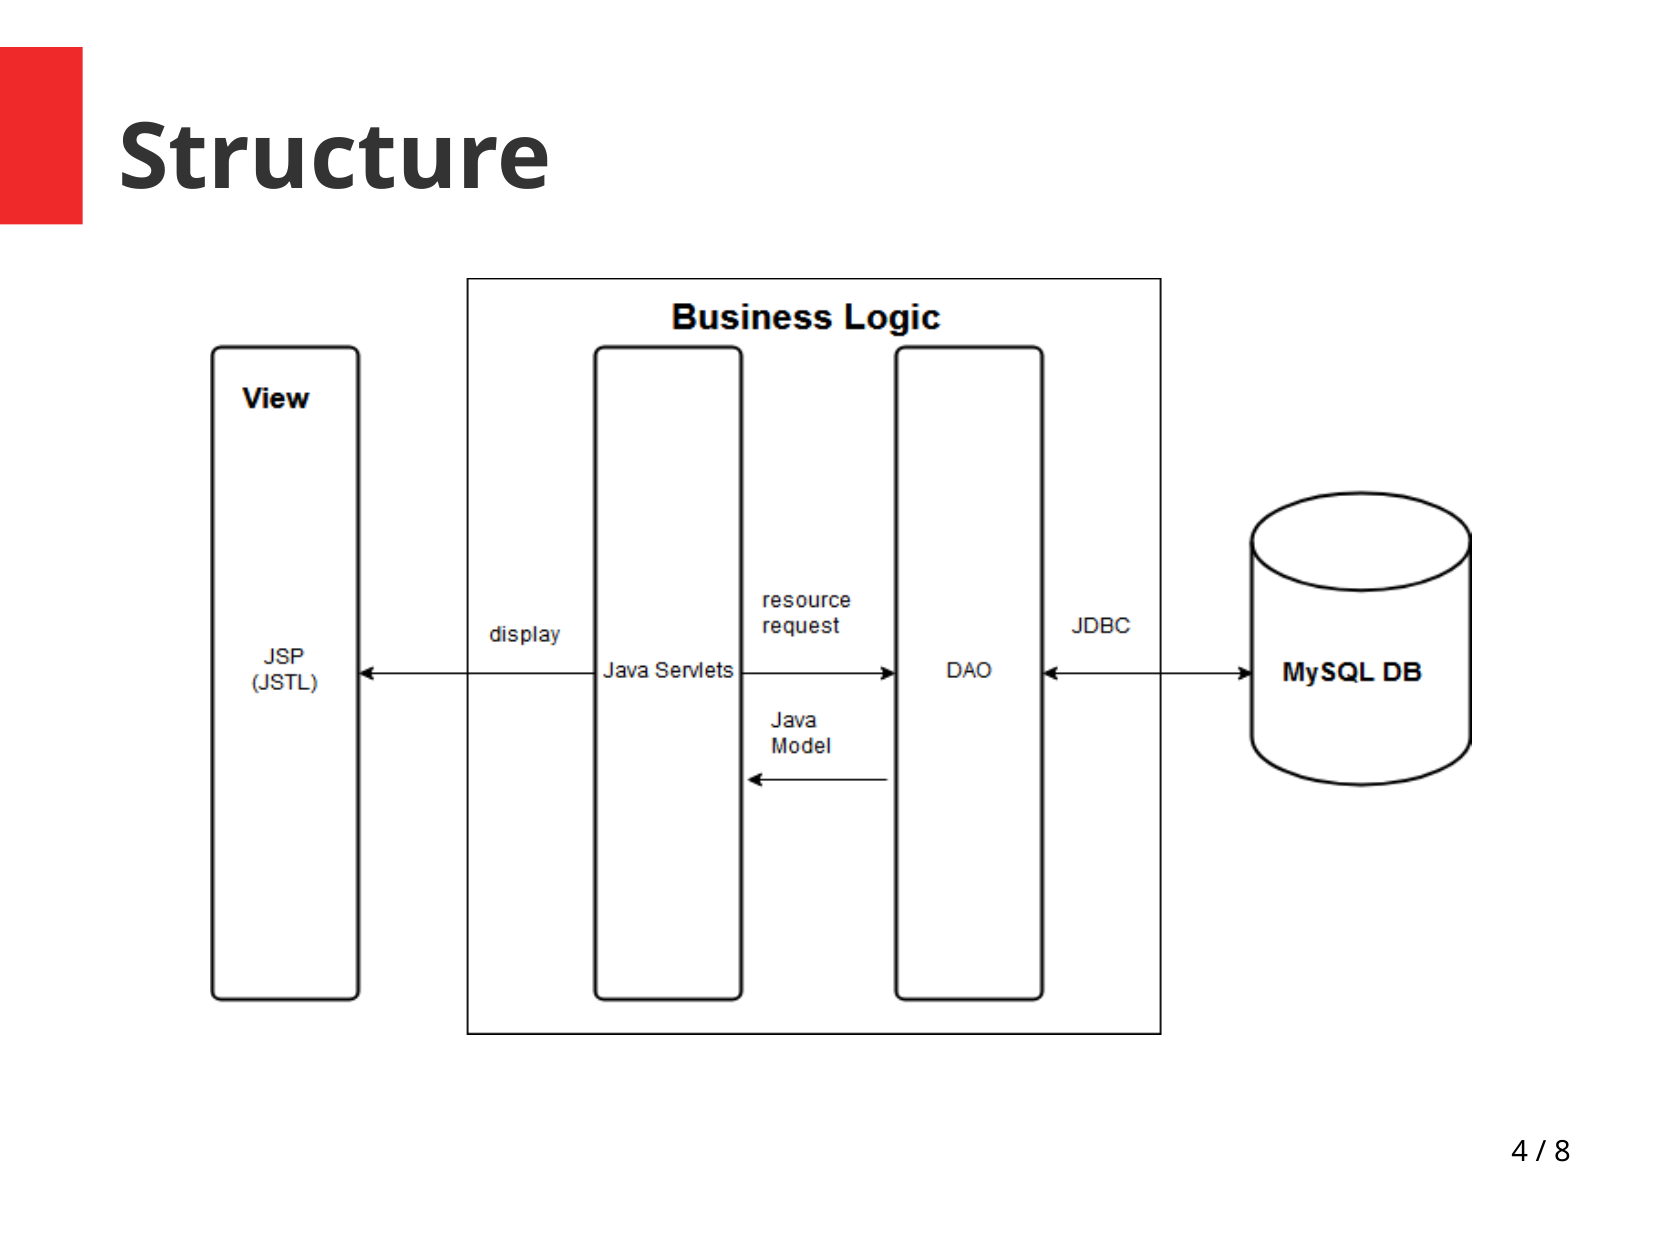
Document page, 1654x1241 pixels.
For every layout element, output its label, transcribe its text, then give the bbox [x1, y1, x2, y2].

picture [210, 278, 1472, 1036]
title Structure [118, 49, 1571, 257]
